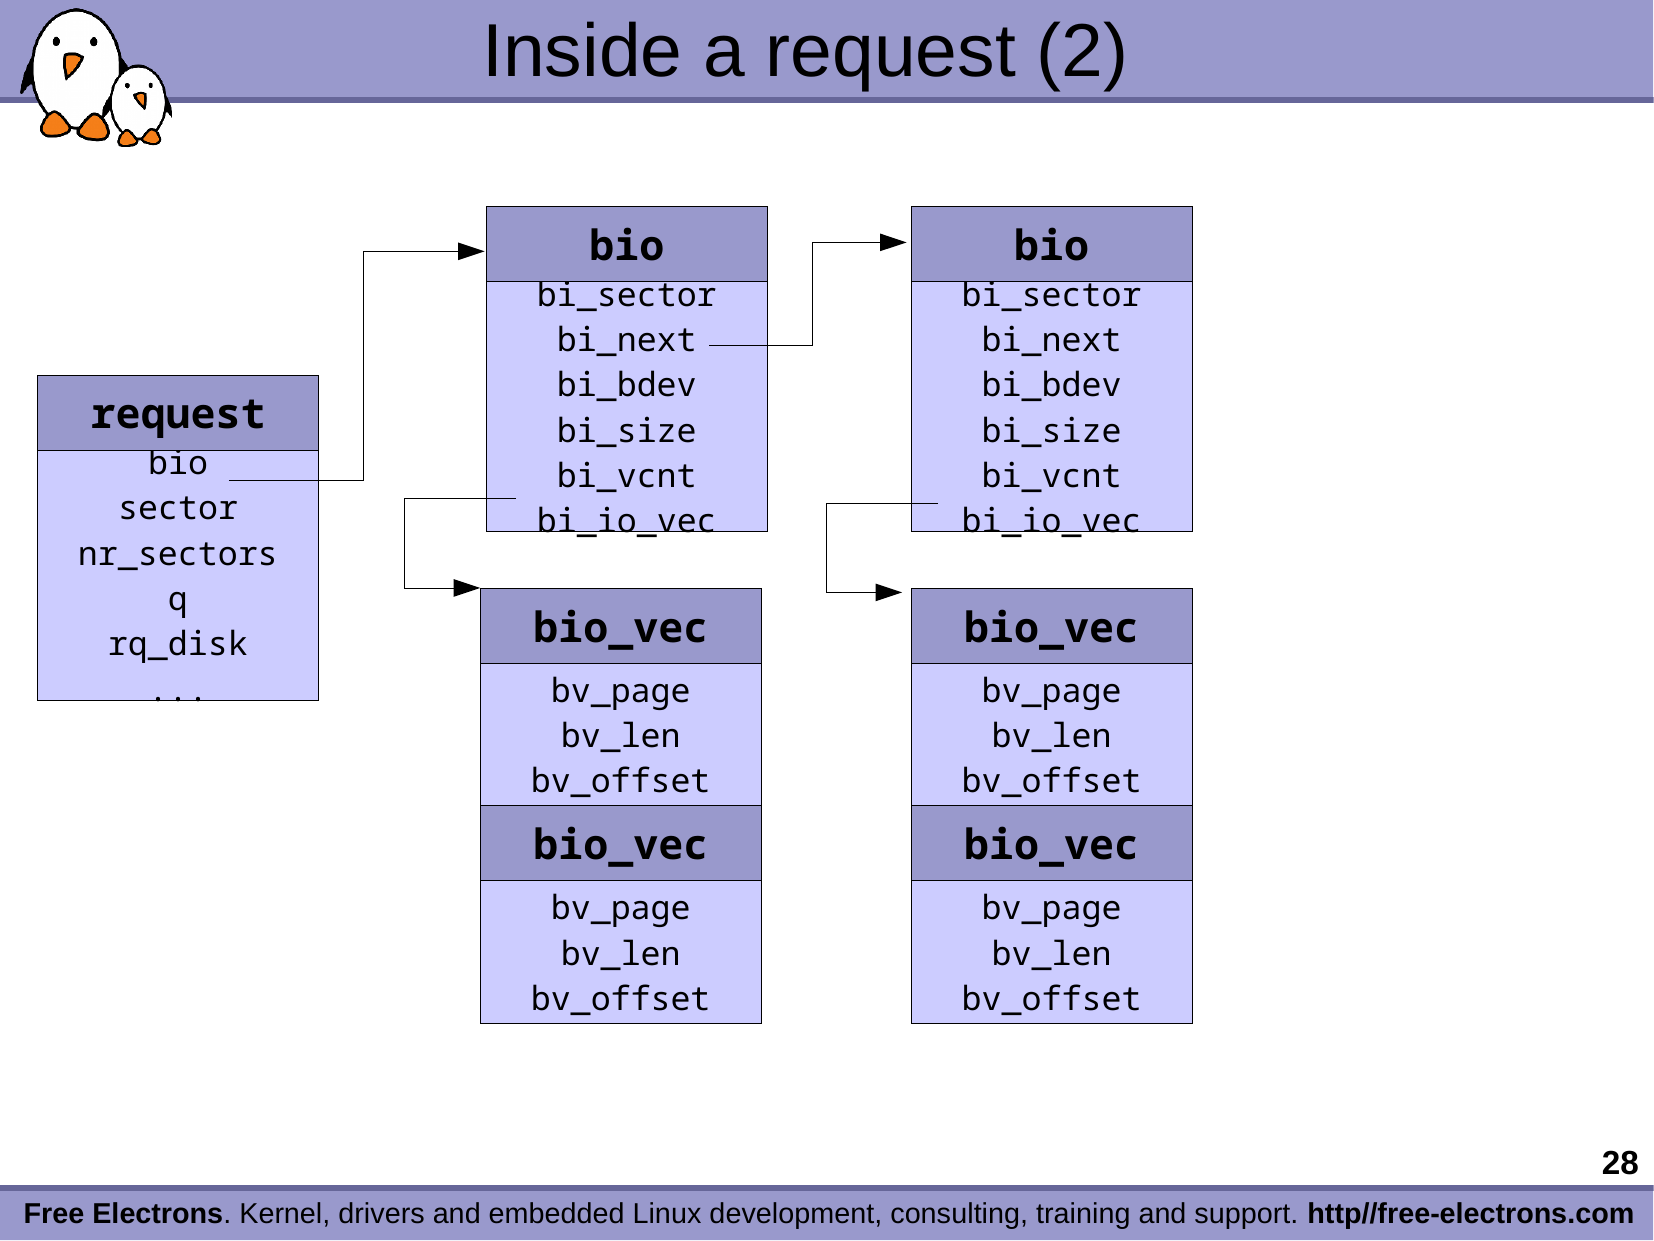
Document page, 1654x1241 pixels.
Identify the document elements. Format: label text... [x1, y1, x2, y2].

text_box bv_page bv_len bv_offset [480, 664, 762, 805]
text_box bio sector nr_sectors q rq_disk ... [37, 451, 319, 701]
text_box request [37, 375, 319, 451]
text_box bio_vec [911, 588, 1193, 664]
text_box bv_page bv_len bv_offset [911, 664, 1193, 805]
text_box bi_sector bi_next bi_bdev bi_size bi_vcnt bi_io_vec [486, 282, 768, 532]
text_box bv_page bv_len bv_offset [911, 881, 1193, 1024]
text_box bio_vec [480, 588, 762, 664]
text_box bi_sector bi_next bi_bdev bi_size bi_vcnt bi_io_vec [911, 282, 1193, 532]
text_box bio [911, 206, 1193, 282]
title Inside a request (2) [60, 0, 1551, 100]
text_box bio_vec [911, 805, 1193, 881]
text_box bv_page bv_len bv_offset [480, 881, 762, 1024]
picture [20, 8, 172, 147]
text_box bio_vec [480, 805, 762, 881]
text_box bio [486, 206, 768, 282]
